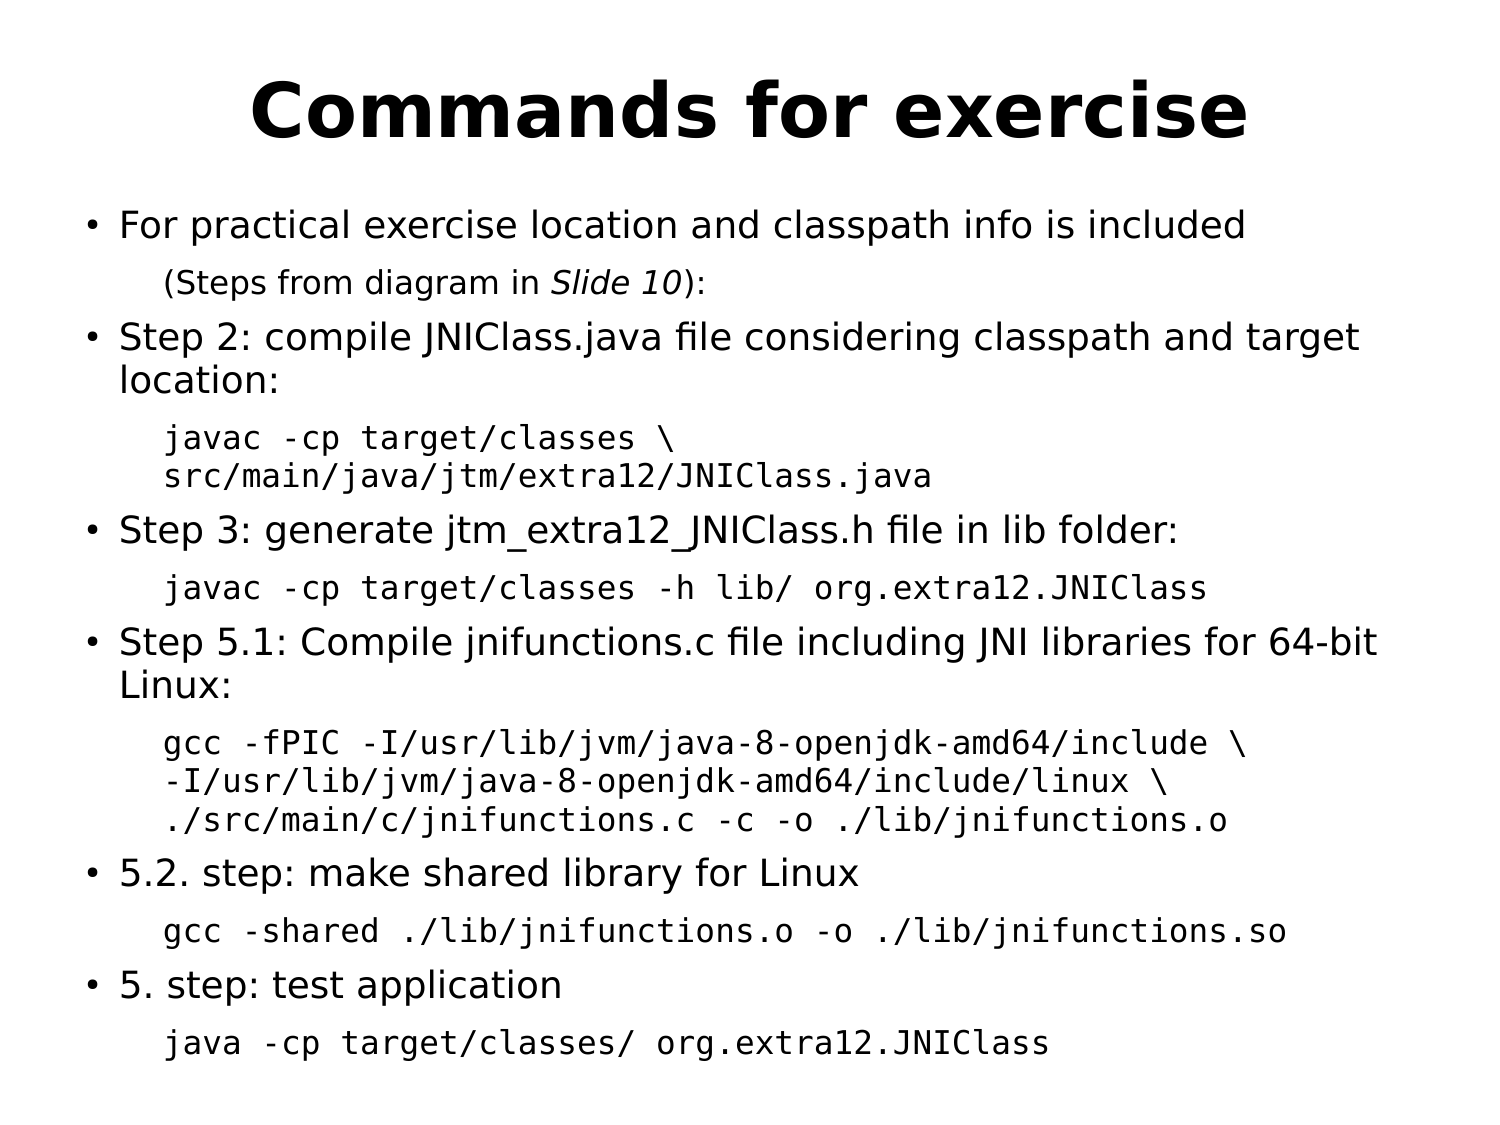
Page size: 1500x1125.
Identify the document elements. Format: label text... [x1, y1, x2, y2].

list For practical exercise location and classpath info is included (Steps from diagram in Slide 10): Step 2: compile JNIClass.java file considering classpath and target location: javac -cp target/classes \ src/main/java/jtm/extra12/JNIClass.java Step 3: generate jtm_extra12_JNIClass.h file in lib folder: javac -cp target/classes -h lib/ org.extra12.JNIClass Step 5.1: Compile jnifunctions.c file including JNI libraries for 64-bit Linux: gcc -fPIC -I/usr/lib/jvm/java-8-openjdk-amd64/include \ -I/usr/lib/jvm/java-8-openjdk-amd64/include/linux \ ./src/main/c/jnifunctions.c -c -o ./lib/jnifunctions.o 5.2. step: make shared library for Linux gcc -shared ./lib/jnifunctions.o -o ./lib/jnifunctions.so 5. step: test application java -cp target/classes/ org.extra12.JNIClass [75, 204, 1395, 1075]
title Commands for exercise [75, 44, 1425, 177]
